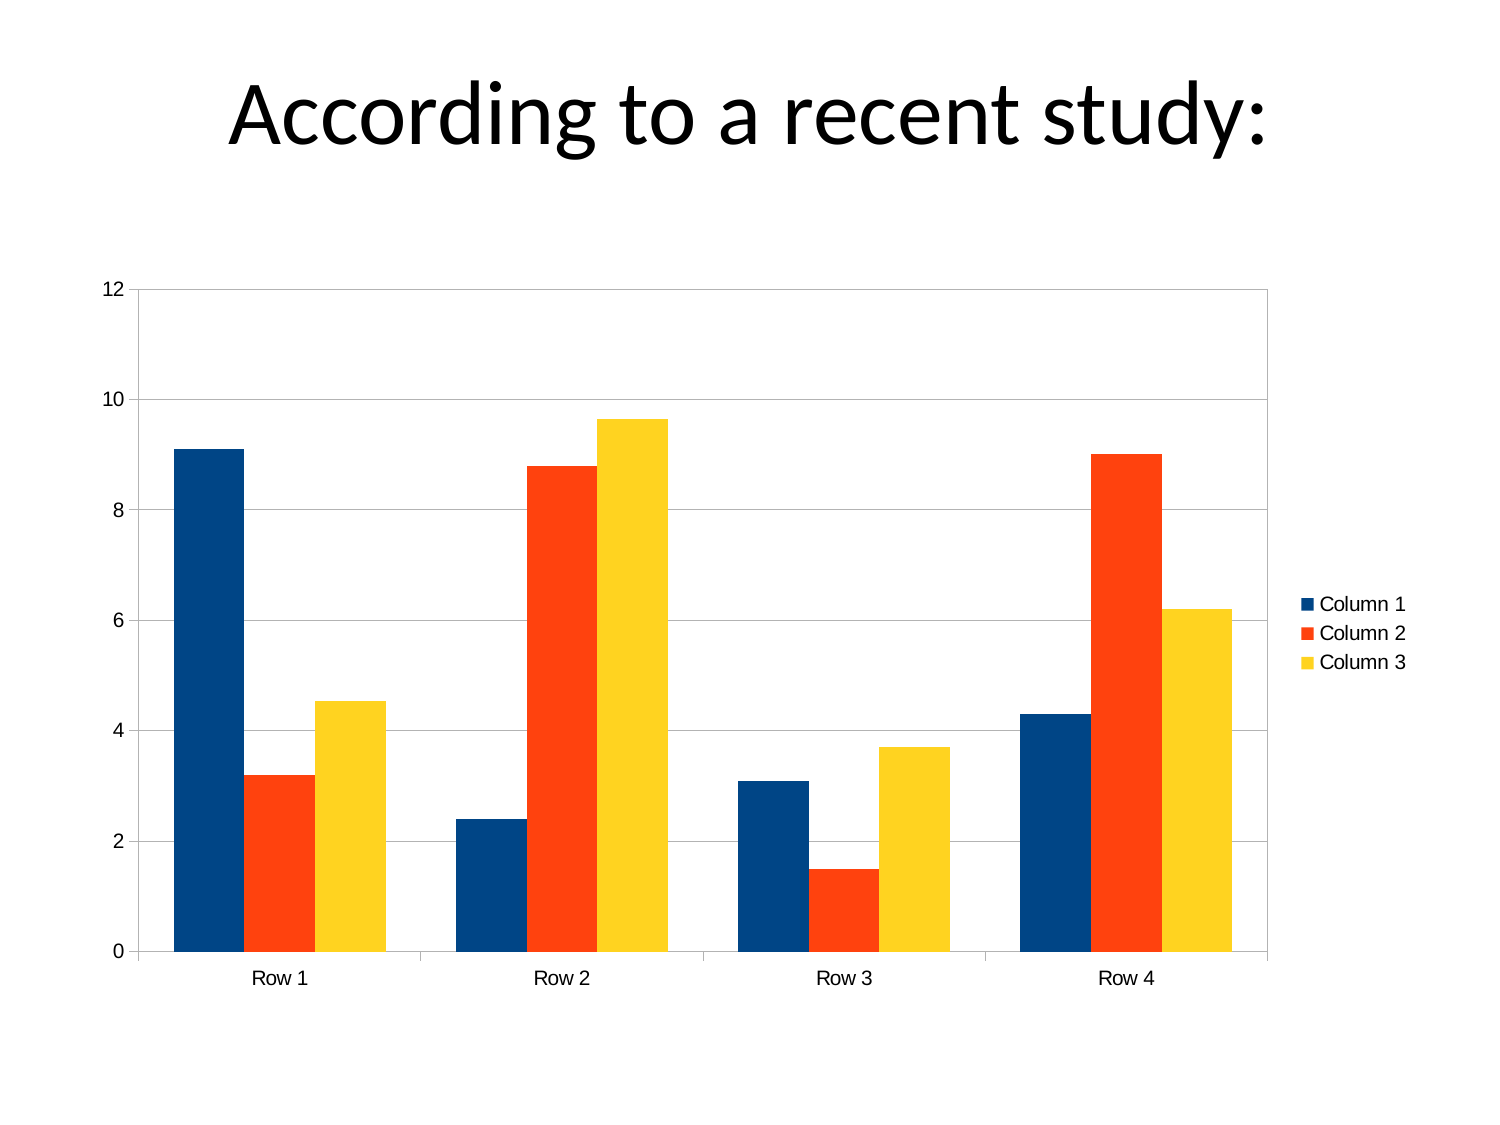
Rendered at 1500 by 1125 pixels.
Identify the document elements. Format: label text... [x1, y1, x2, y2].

chart [75, 262, 1425, 1005]
title According to a recent study: [75, 45, 1425, 233]
